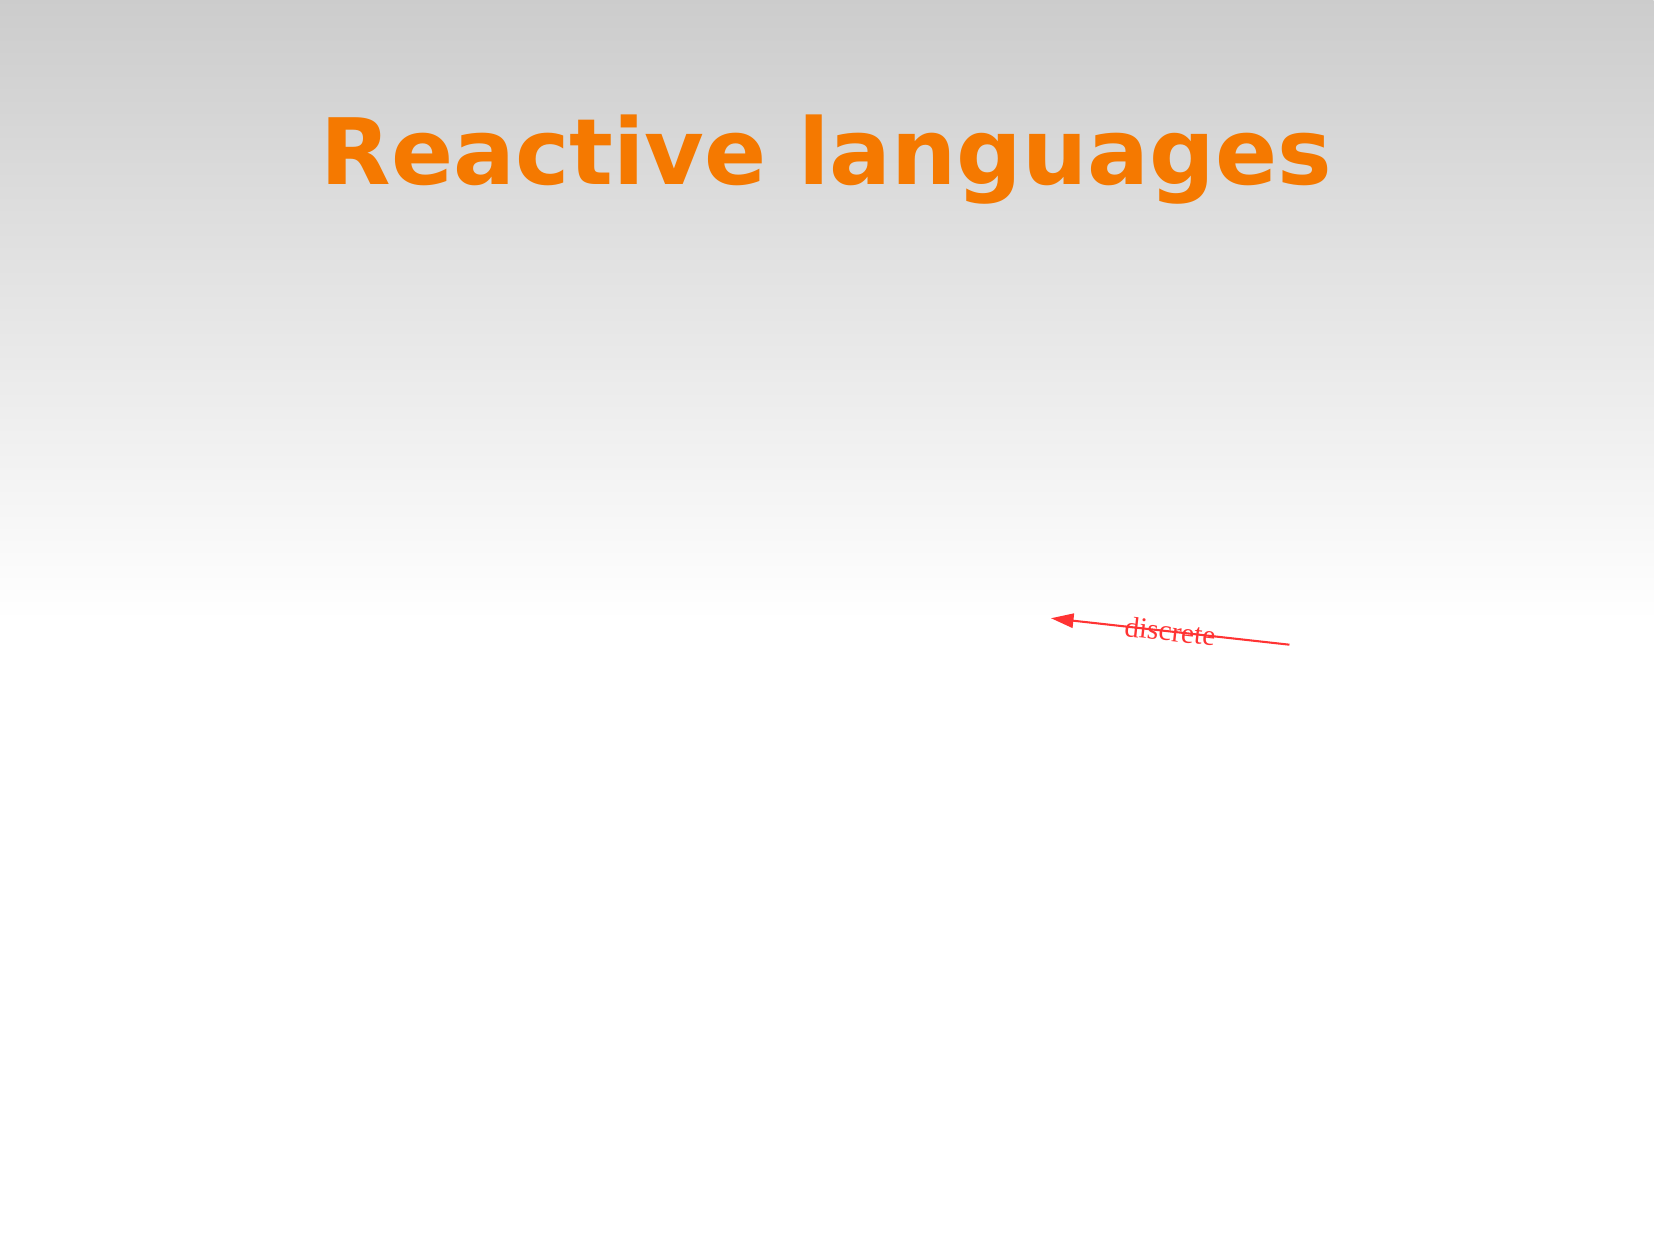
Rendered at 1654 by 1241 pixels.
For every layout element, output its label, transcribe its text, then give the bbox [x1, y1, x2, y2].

picture [179, 236, 1602, 1209]
title Reactive languages [82, 49, 1571, 257]
